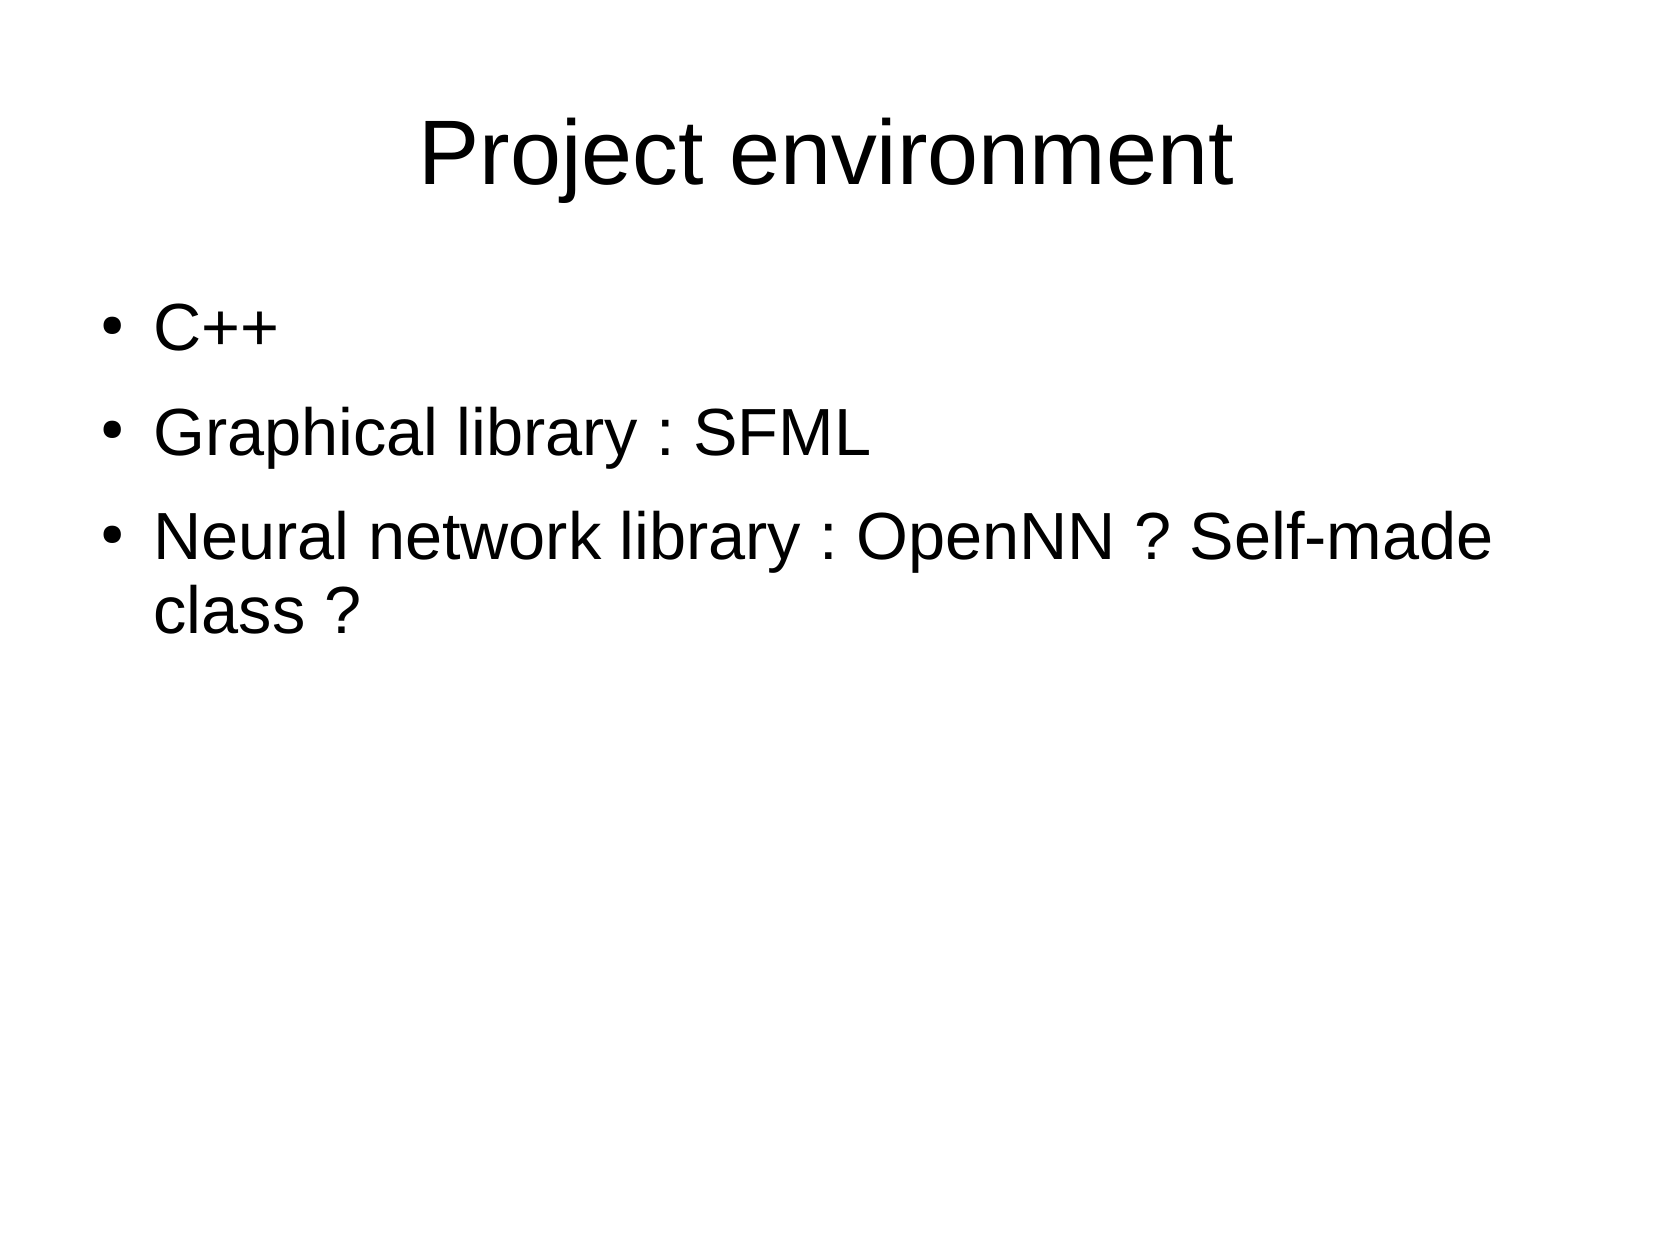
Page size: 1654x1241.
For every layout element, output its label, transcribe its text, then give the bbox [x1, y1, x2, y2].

list C++ Graphical library : SFML Neural network library : OpenNN ? Self-made class ? [82, 290, 1571, 1010]
title Project environment [82, 49, 1571, 257]
